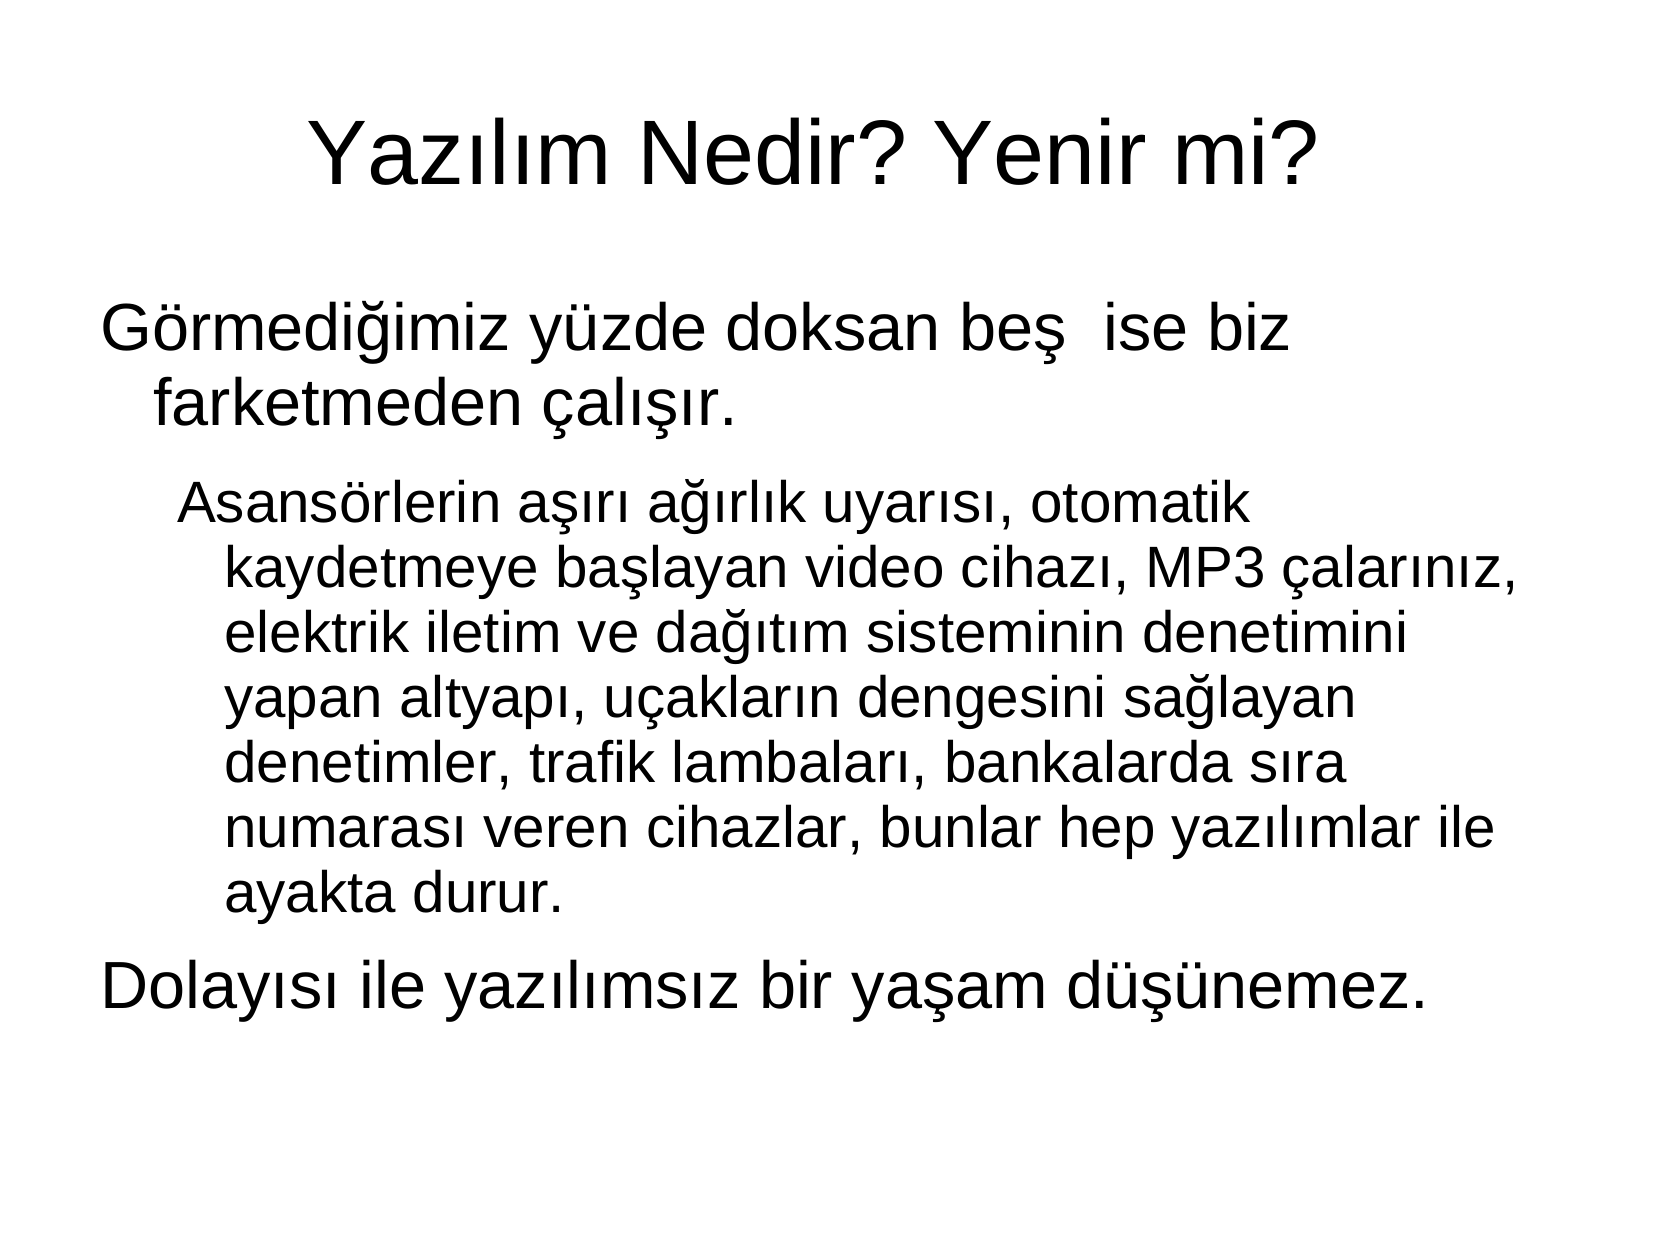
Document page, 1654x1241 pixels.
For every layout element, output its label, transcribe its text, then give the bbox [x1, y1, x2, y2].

list Görmediğimiz yüzde doksan beş ise biz farketmeden çalışır. Asansörlerin aşırı ağırlık uyarısı, otomatik kaydetmeye başlayan video cihazı, MP3 çalarınız, elektrik iletim ve dağıtım sisteminin denetimini yapan altyapı, uçakların dengesini sağlayan denetimler, trafik lambaları, bankalarda sıra numarası veren cihazlar, bunlar hep yazılımlar ile ayakta durur. Dolayısı ile yazılımsız bir yaşam düşünemez. [82, 290, 1571, 1109]
title Yazılım Nedir? Yenir mi? [82, 49, 1571, 257]
